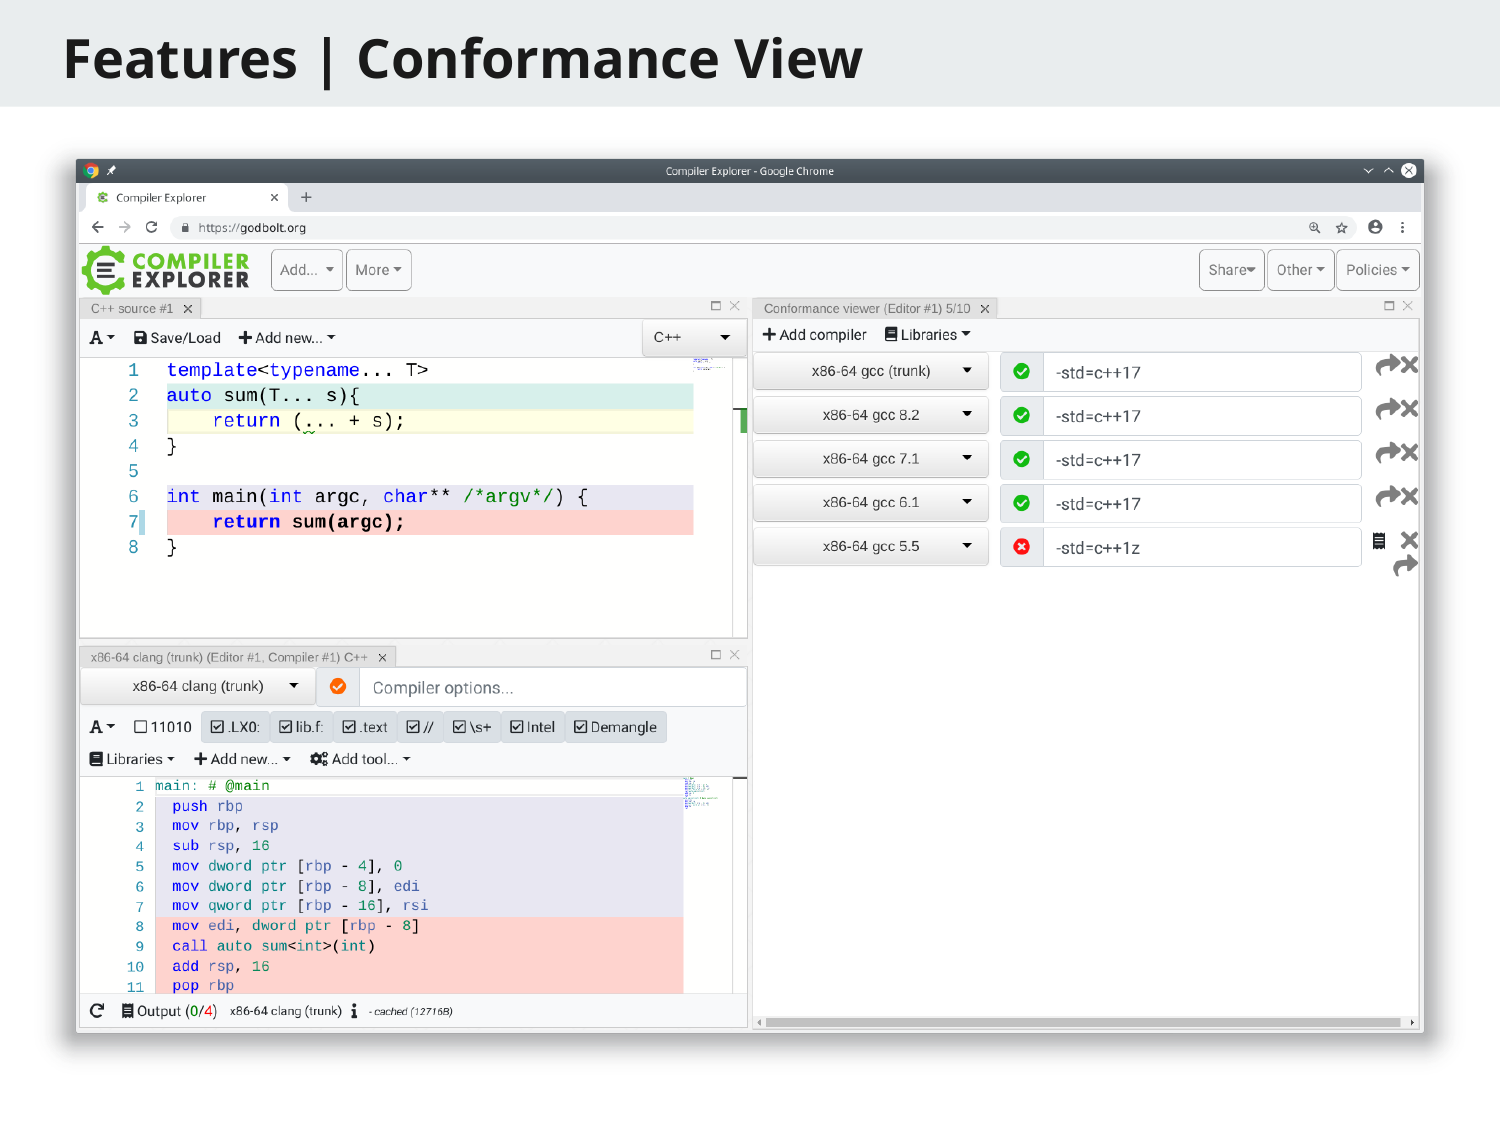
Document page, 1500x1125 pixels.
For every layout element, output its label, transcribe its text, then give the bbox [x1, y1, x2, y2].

title Features | Conformance View [47, 9, 1309, 103]
picture [24, 127, 1475, 1084]
